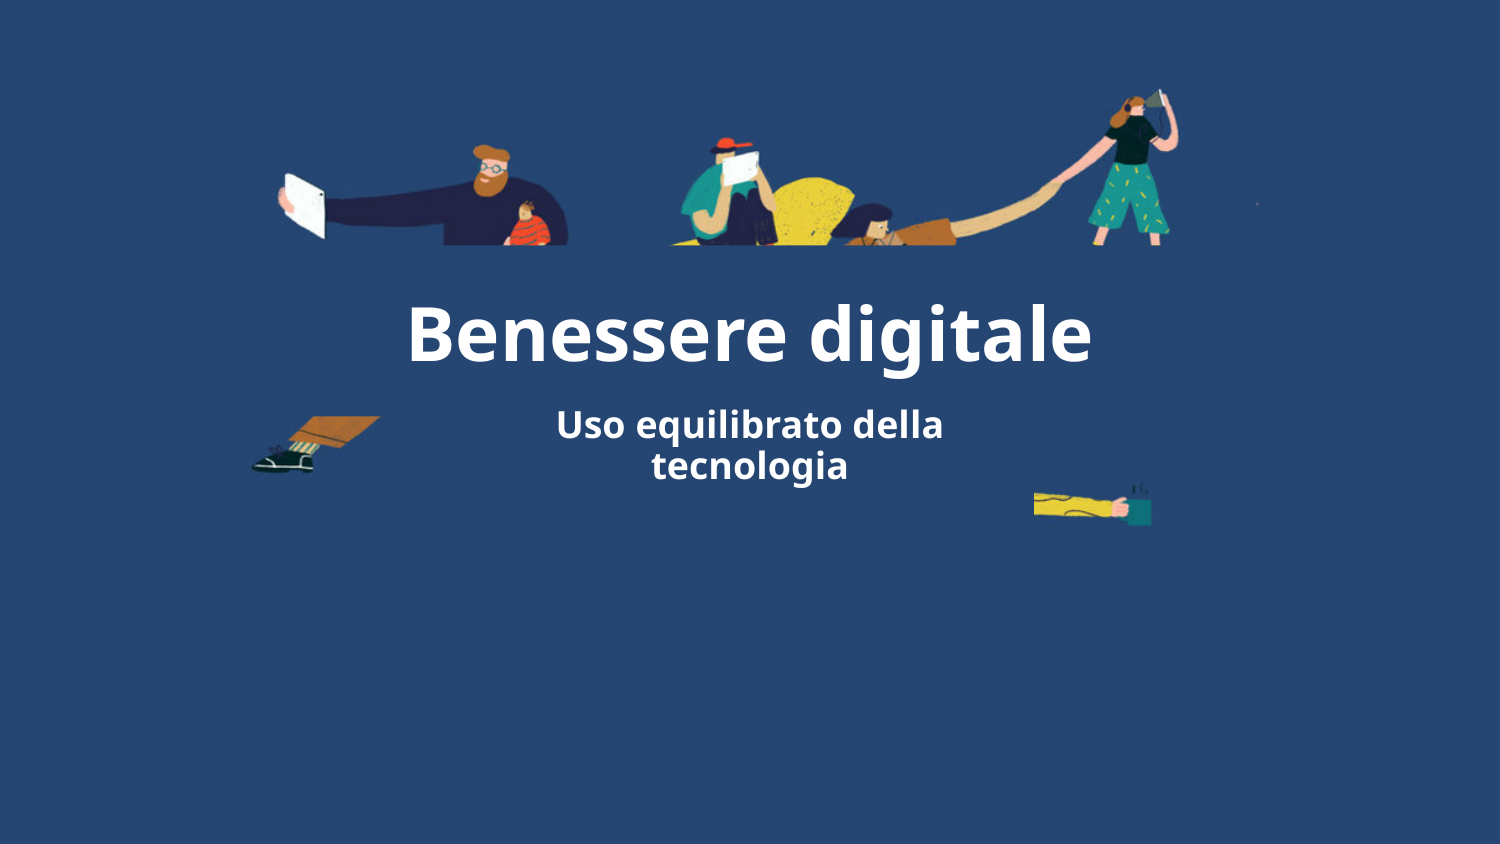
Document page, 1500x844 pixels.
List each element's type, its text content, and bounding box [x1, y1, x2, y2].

picture [117, 0, 1383, 844]
title Benessere digitale [280, 245, 1220, 417]
subtitle Uso equilibrato della tecnologia [466, 391, 1034, 844]
